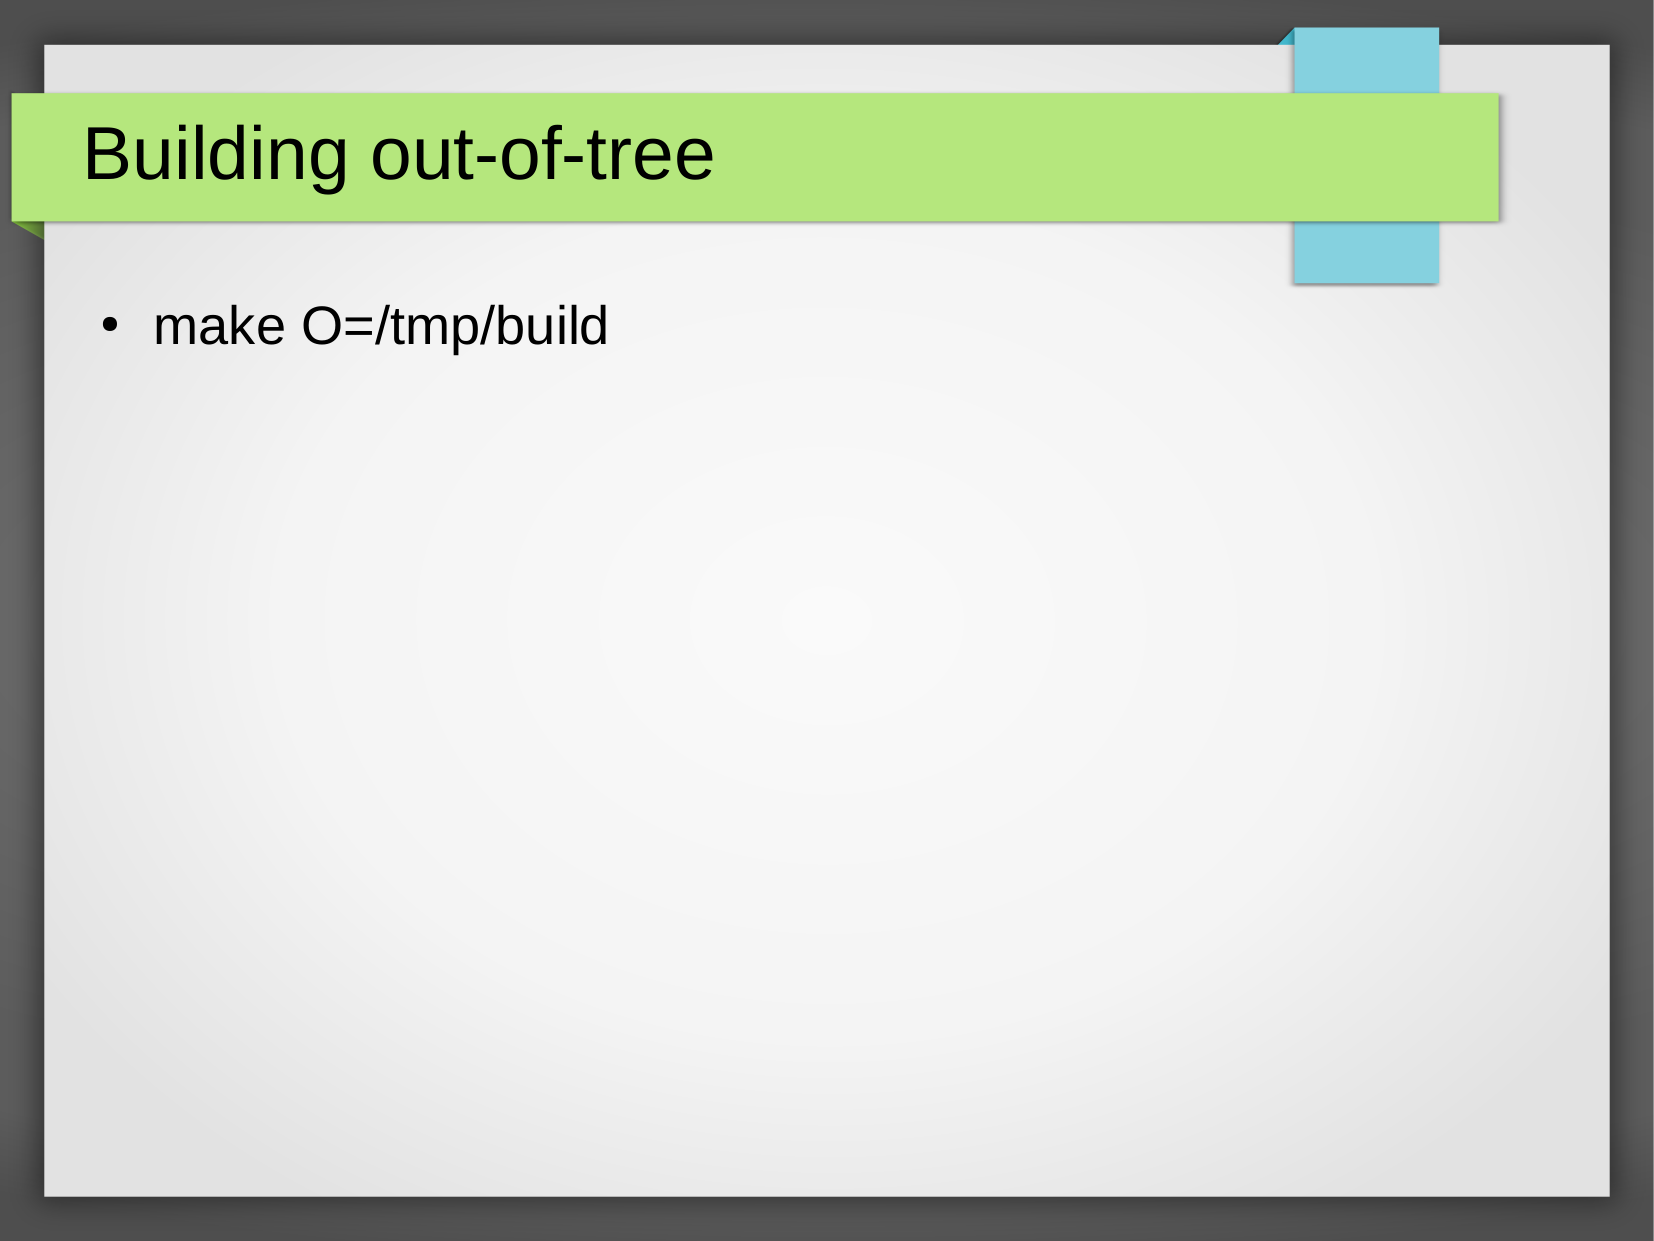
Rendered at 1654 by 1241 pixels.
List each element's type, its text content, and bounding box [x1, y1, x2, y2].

title Building out-of-tree [82, 94, 1264, 213]
picture [0, 0, 1654, 1241]
list make O=/tmp/build [82, 295, 1571, 1015]
